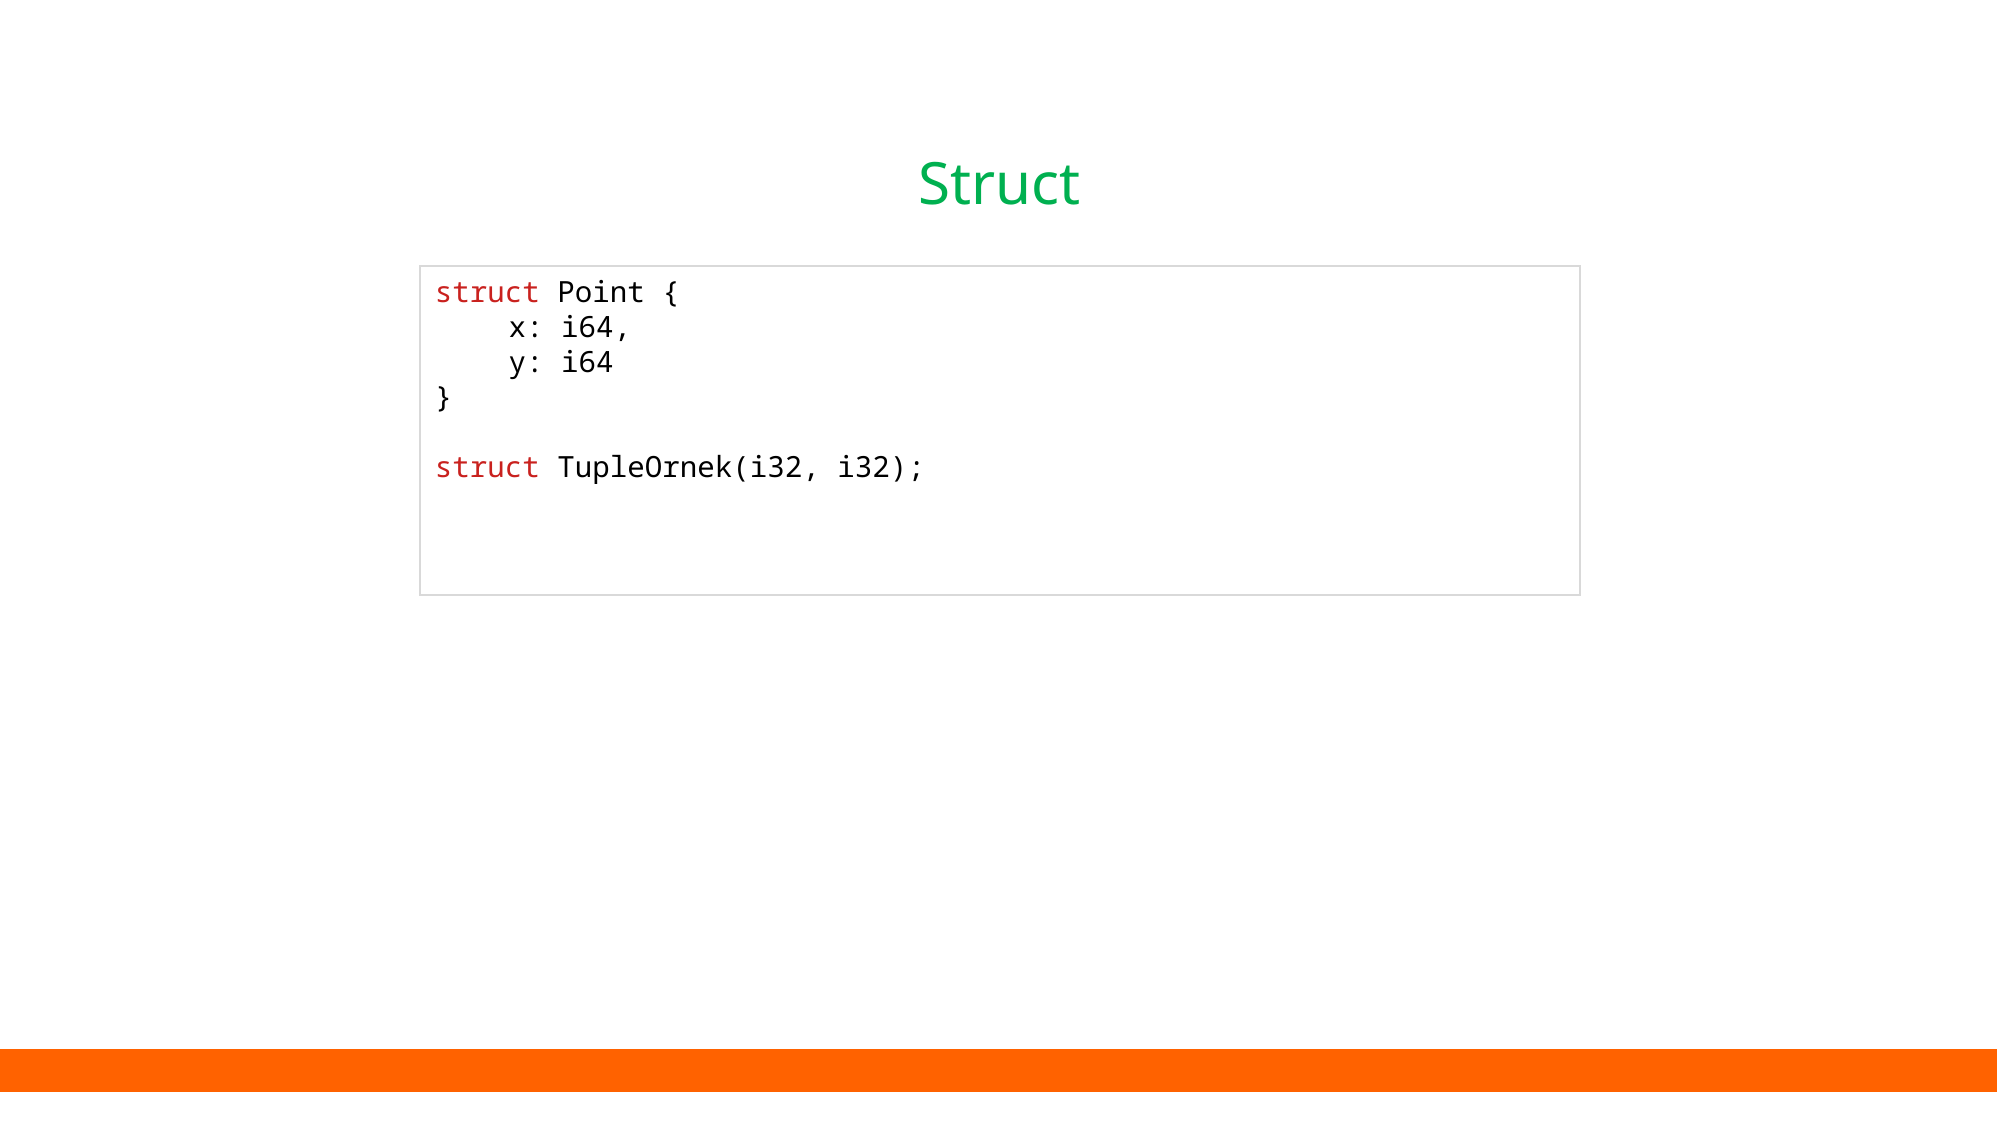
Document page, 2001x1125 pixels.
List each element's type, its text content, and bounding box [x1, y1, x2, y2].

list Struct [420, 146, 1580, 237]
text_box struct Point { x: i64, y: i64 } struct TupleOrnek(i32, i32); [419, 265, 1581, 596]
text_box [0, 1049, 1997, 1092]
